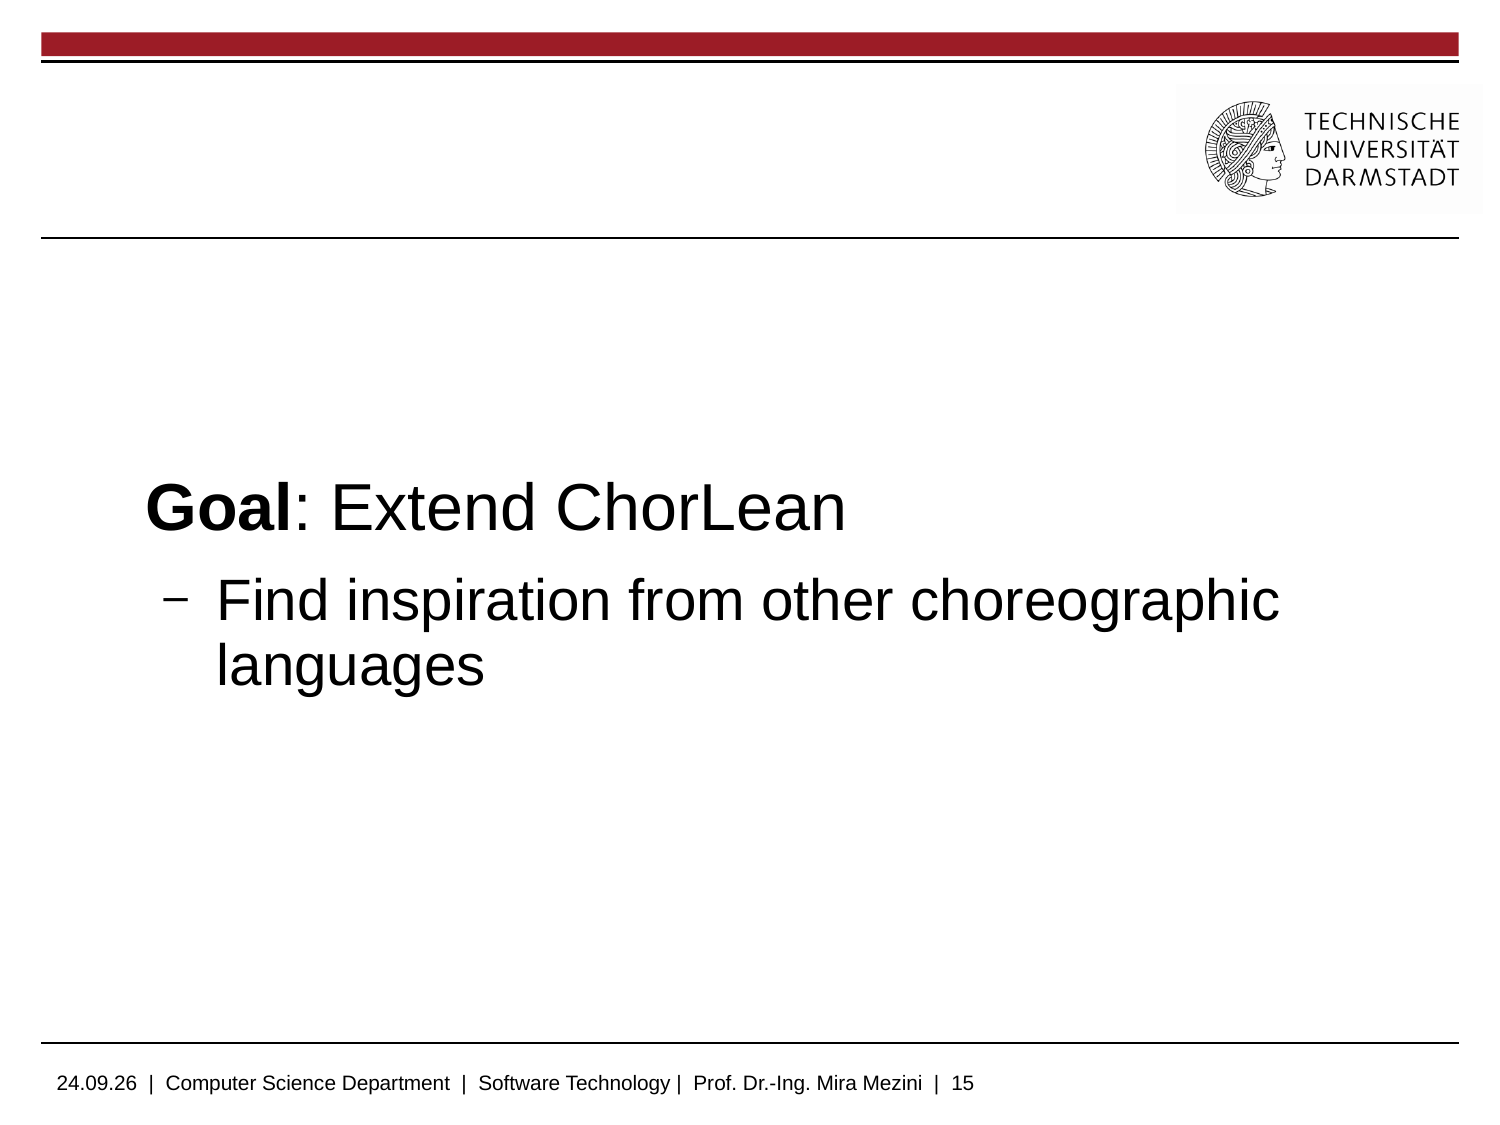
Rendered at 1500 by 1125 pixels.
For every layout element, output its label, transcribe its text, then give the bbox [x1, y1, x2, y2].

list Goal: Extend ChorLean Find inspiration from other choreographic languages [75, 263, 1425, 916]
